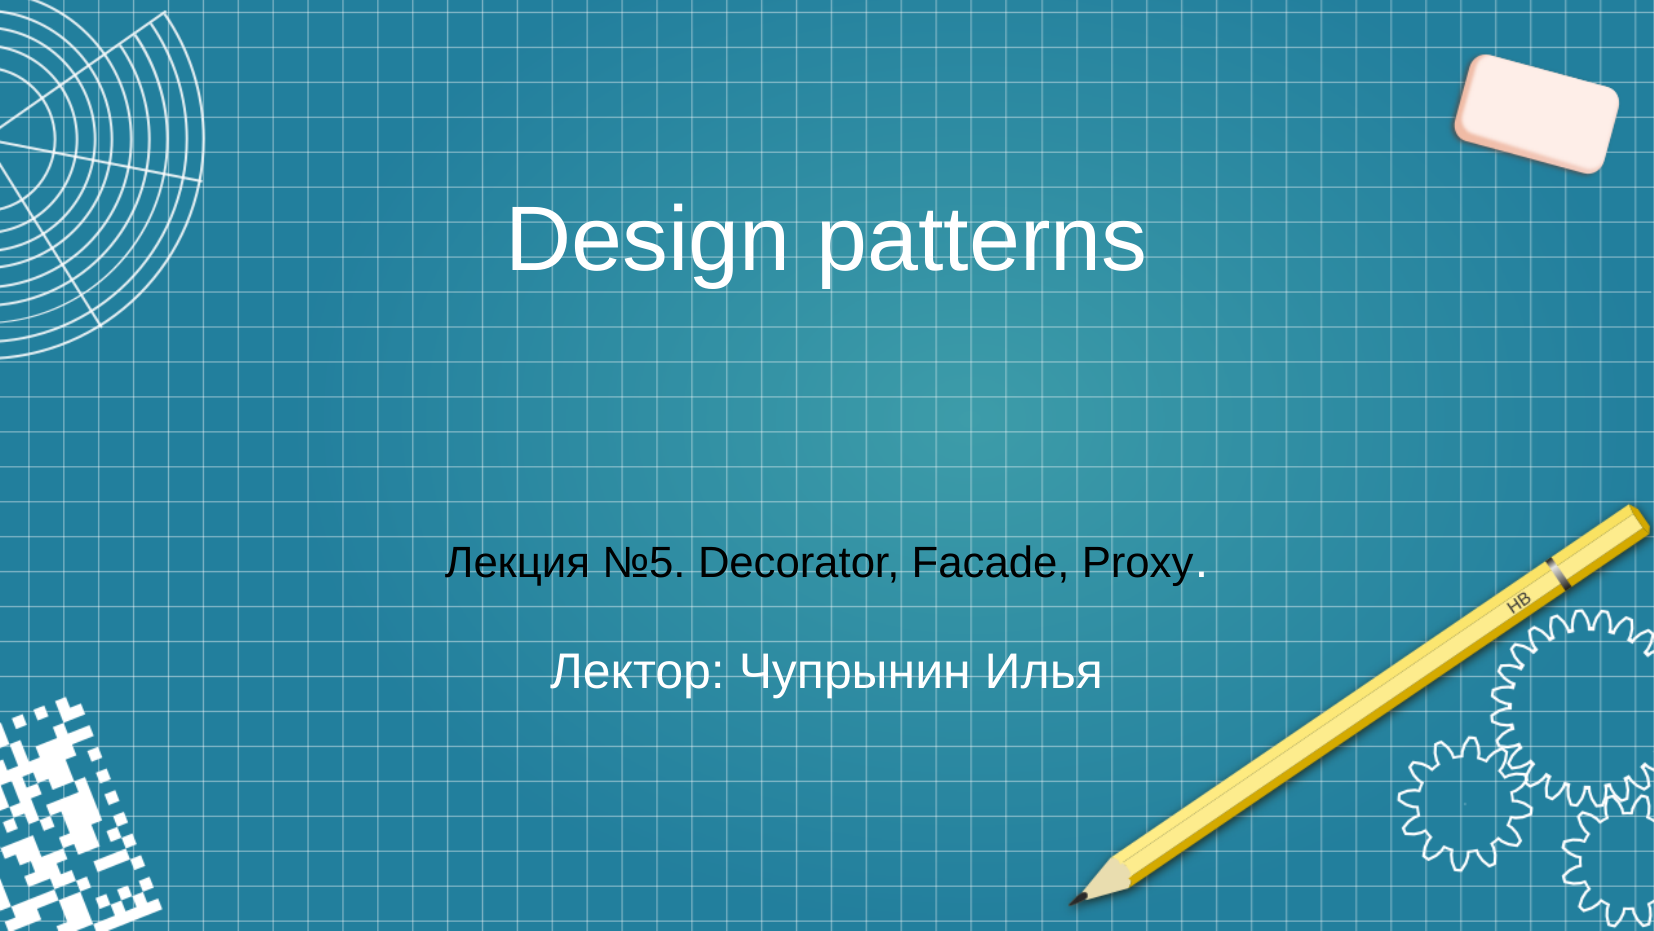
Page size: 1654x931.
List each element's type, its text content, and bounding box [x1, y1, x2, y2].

subtitle Лекция №5. Decorator, Facade, Proxy. Лектор: Чупрынин Илья [82, 389, 1571, 842]
title Design patterns [82, 132, 1571, 346]
picture [0, 0, 1654, 931]
